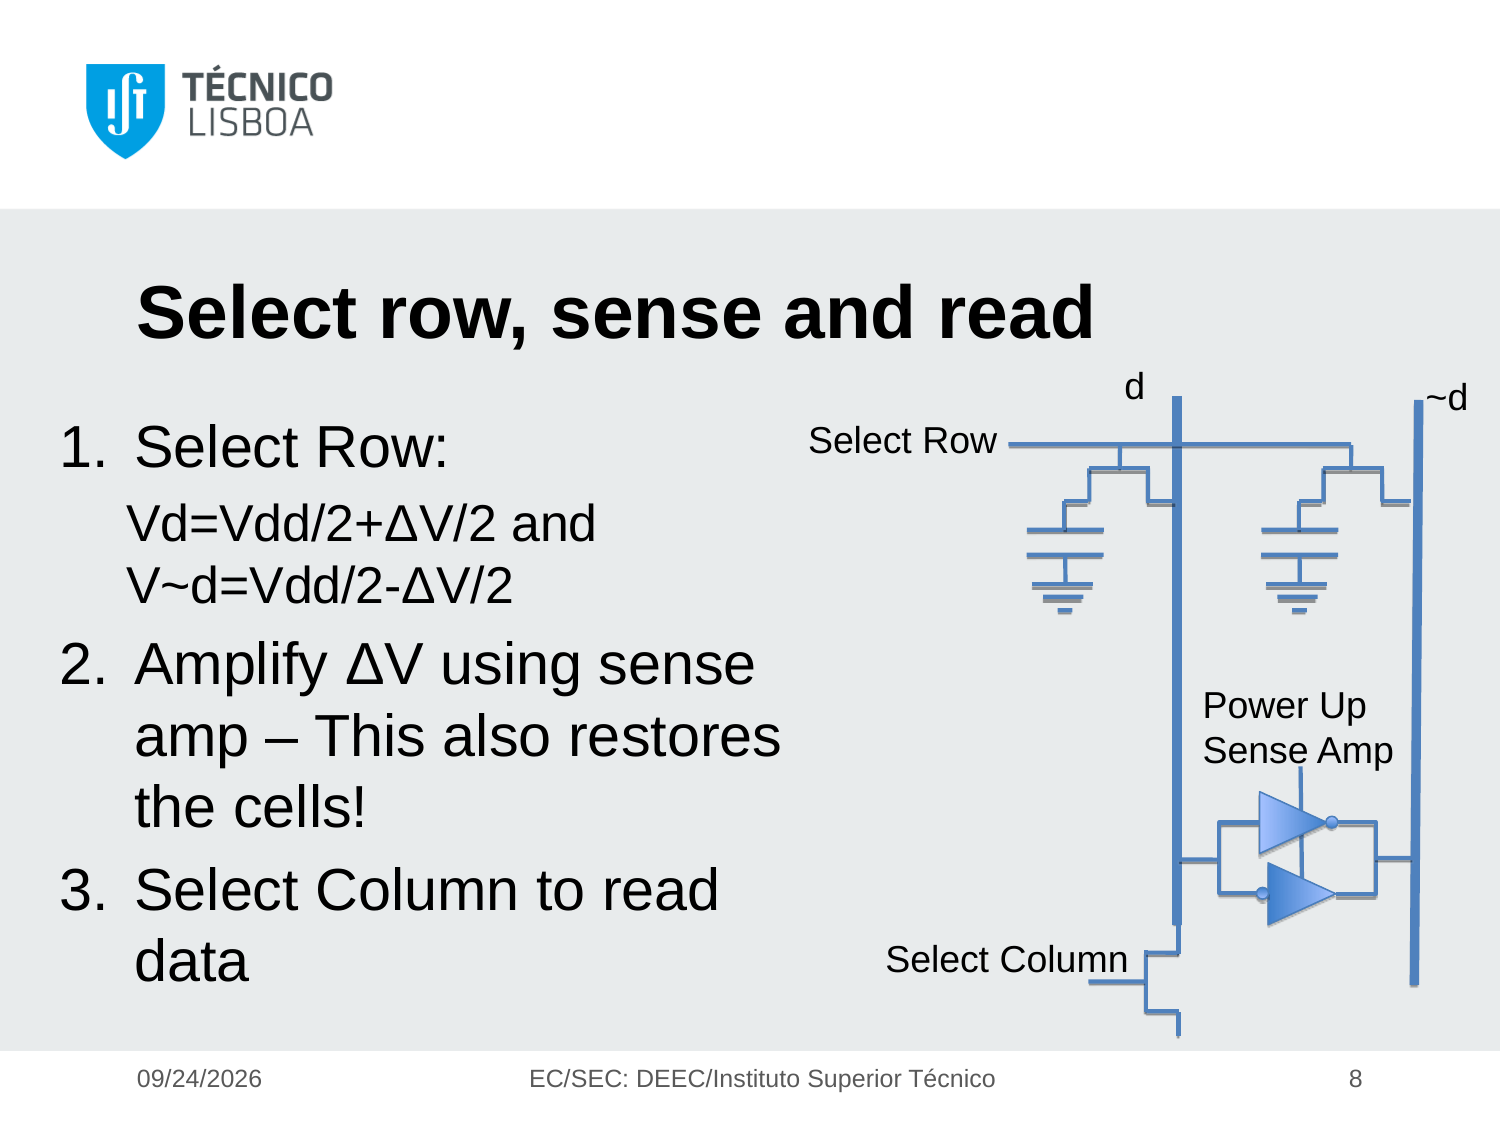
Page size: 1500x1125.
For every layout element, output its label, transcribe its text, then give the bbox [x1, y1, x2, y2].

footer EC/SEC: DEEC/Instituto Superior Técnico [512, 1052, 1021, 1103]
title Select row, sense and read [121, 237, 1378, 381]
text_box Select Row [841, 408, 1013, 469]
picture [0, 0, 1500, 1125]
slide_number 11/22/2018 [121, 1052, 425, 1103]
text_box ~d [1410, 365, 1484, 426]
list Select Row: Vd=Vdd/2+ΔV/2 and V~d=Vdd/2-ΔV/2 Amplify ΔV using sense amp – This also restores the cells! Select Column to read data [44, 400, 841, 1005]
text_box d [1109, 354, 1161, 415]
text_box Power Up Sense Amp [1187, 673, 1409, 779]
slide_number <number> [1077, 1052, 1378, 1103]
text_box Select Column [870, 927, 1144, 988]
text_box [1257, 862, 1336, 925]
text_box [1259, 791, 1338, 854]
